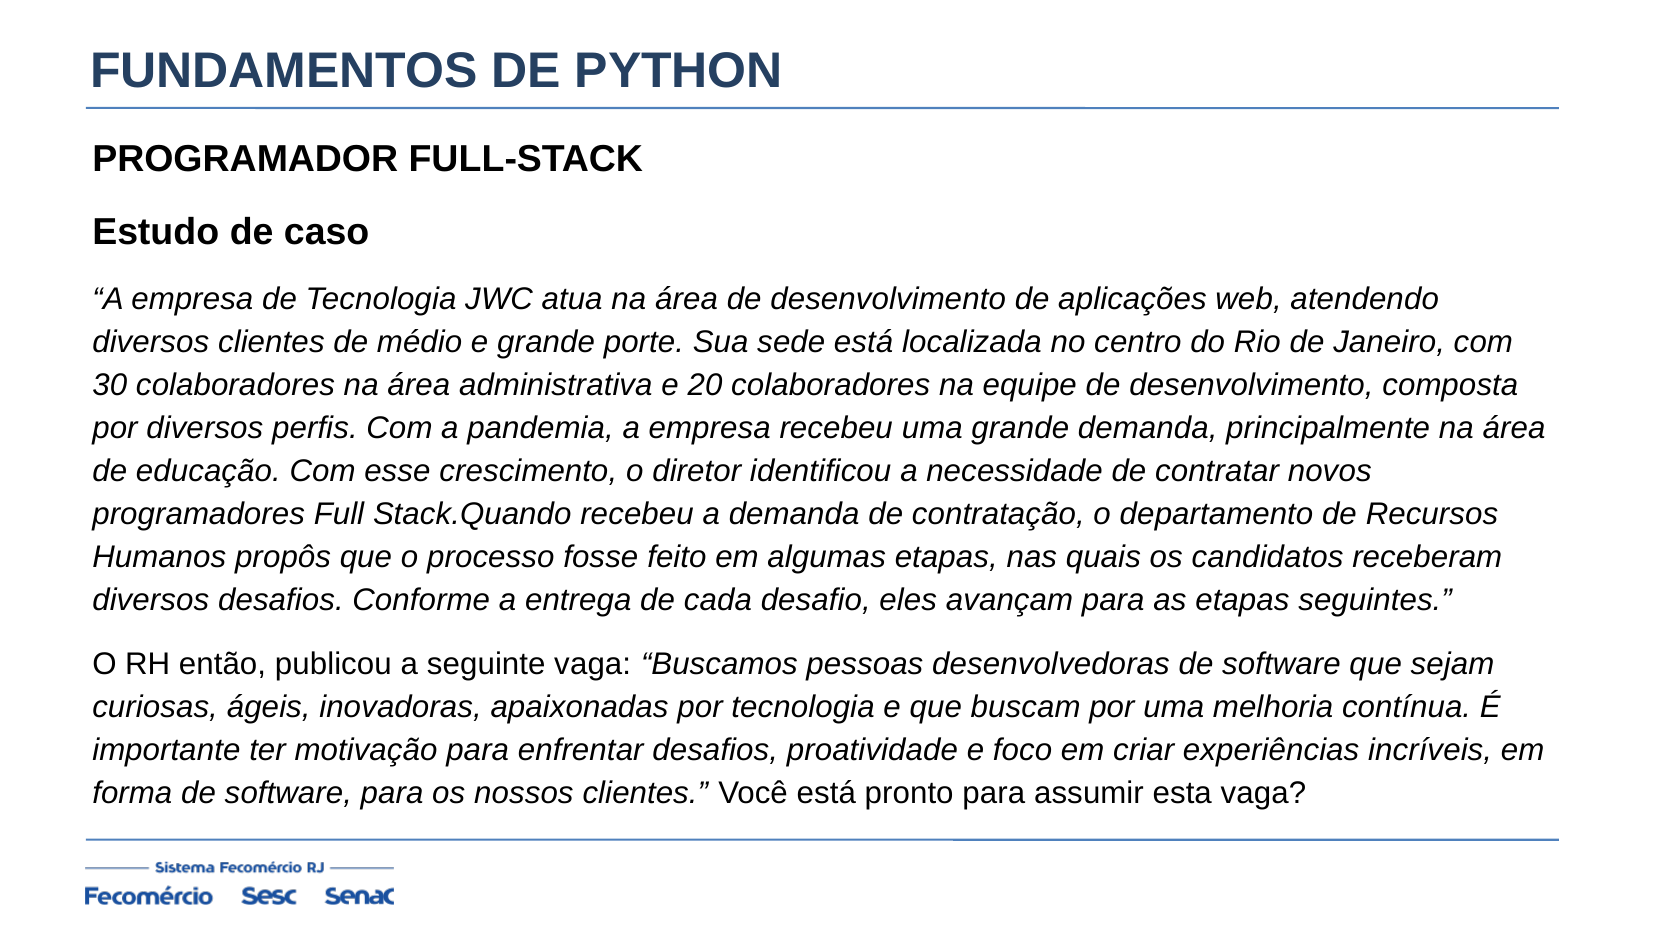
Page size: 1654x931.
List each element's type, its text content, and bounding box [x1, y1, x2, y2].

picture [62, 845, 416, 921]
text_box PROGRAMADOR FULL-STACK Estudo de caso “A empresa de Tecnologia JWC atua na área de desenvolvimento de aplicações web, atendendo diversos clientes de médio e grande porte. Sua sede está localizada no centro do Rio de Janeiro, com 30 colaboradores na área administrativa e 20 colaboradores na equipe de desenvolvimento, composta por diversos perfis. Com a pandemia, a empresa recebeu uma grande demanda, principalmente na área de educação. Com esse crescimento, o diretor identificou a necessidade de contratar novos programadores Full Stack.Quando recebeu a demanda de contratação, o departamento de Recursos Humanos propôs que o processo fosse feito em algumas etapas, nas quais os candidatos receberam diversos desafios. Conforme a entrega de cada desafio, eles avançam para as etapas seguintes.” O RH então, publicou a seguinte vaga: “Buscamos pessoas desenvolvedoras de software que sejam curiosas, ágeis, inovadoras, apaixonadas por tecnologia e que buscam por uma melhoria contínua. É importante ter motivação para enfrentar desafios, proatividade e foco em criar experiências incríveis, em forma de software, para os nossos clientes.” Você está pronto para assumir esta vaga? [77, 112, 1564, 836]
text_box FUNDAMENTOS DE PYTHON [90, 32, 1564, 104]
